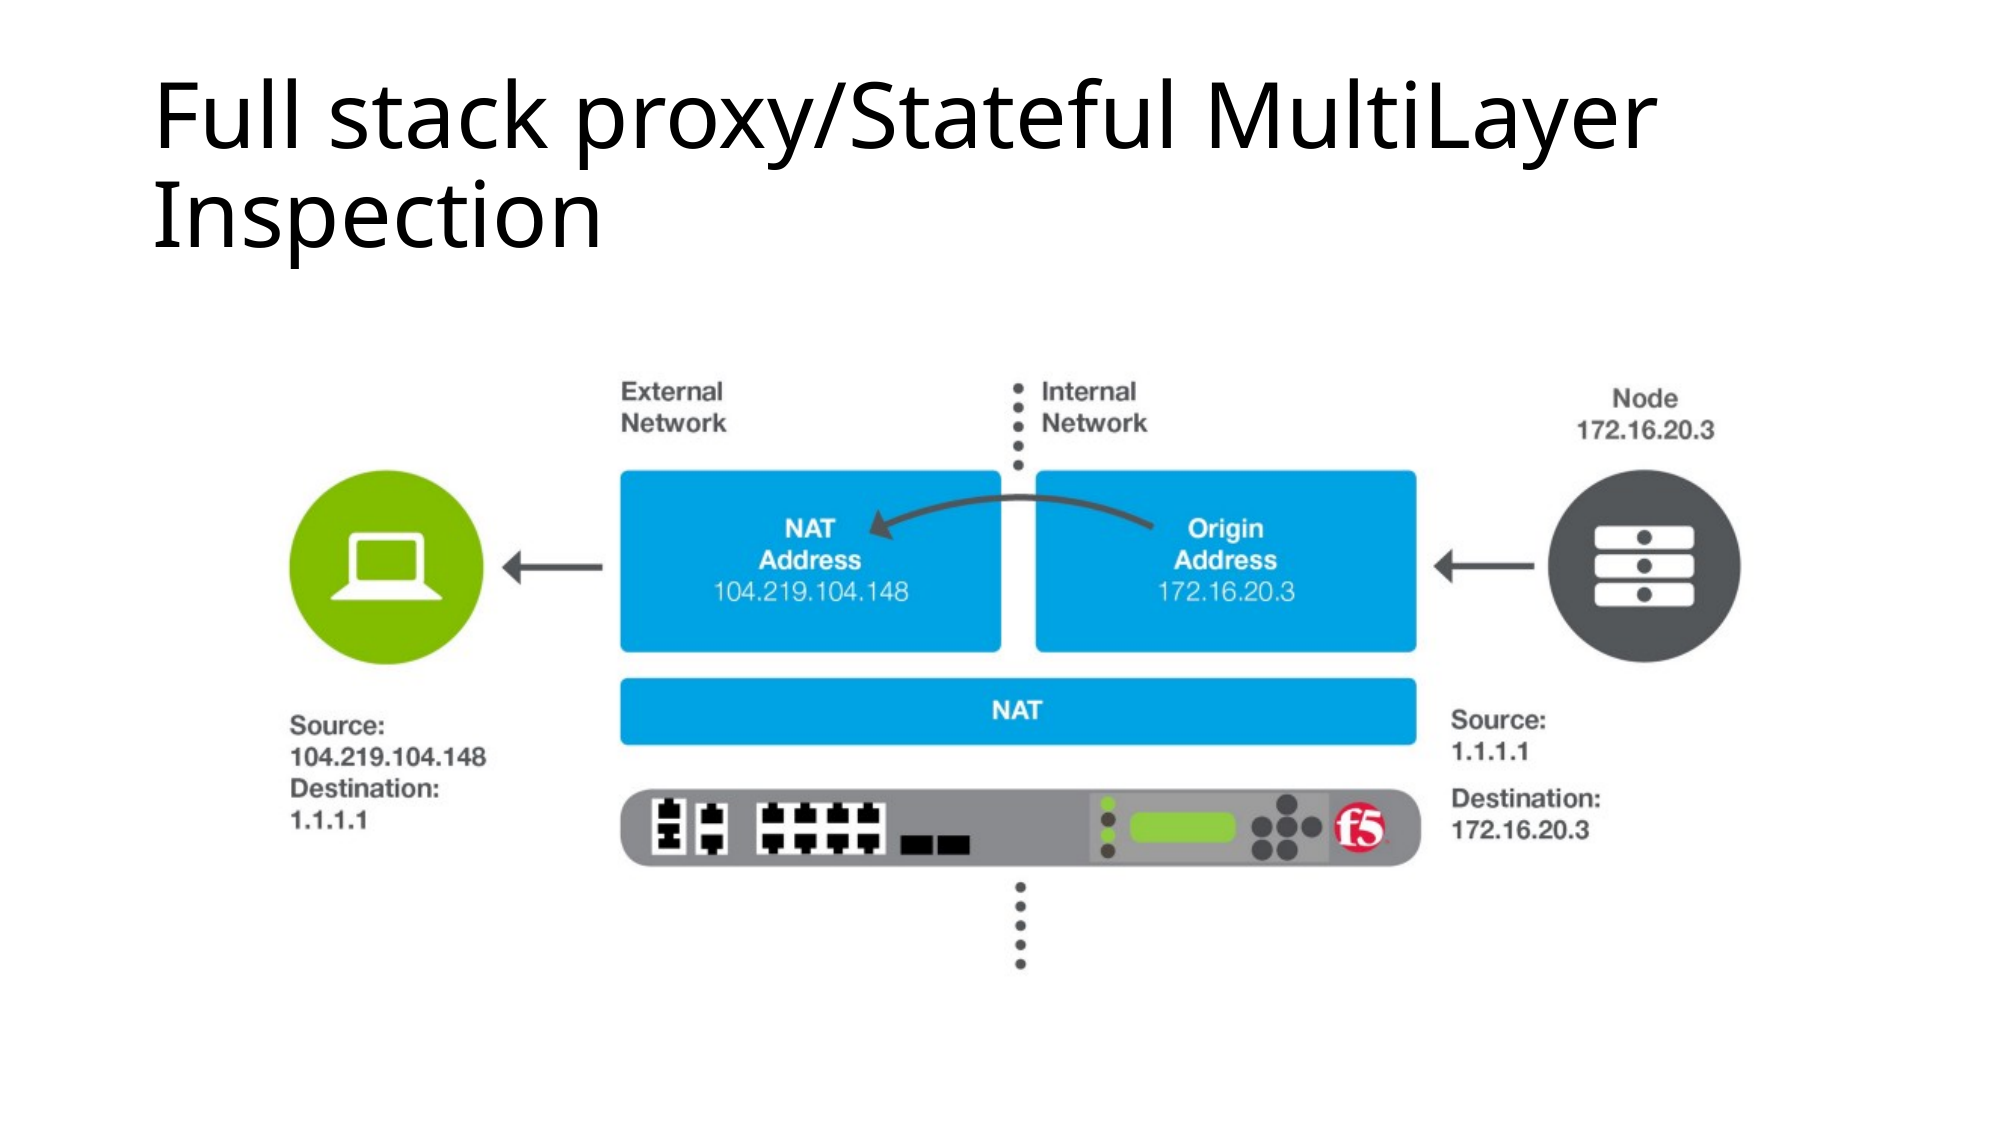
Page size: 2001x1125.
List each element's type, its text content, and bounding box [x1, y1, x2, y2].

title Full stack proxy/Stateful MultiLayer Inspection [137, 59, 1863, 278]
picture [207, 299, 1793, 1014]
